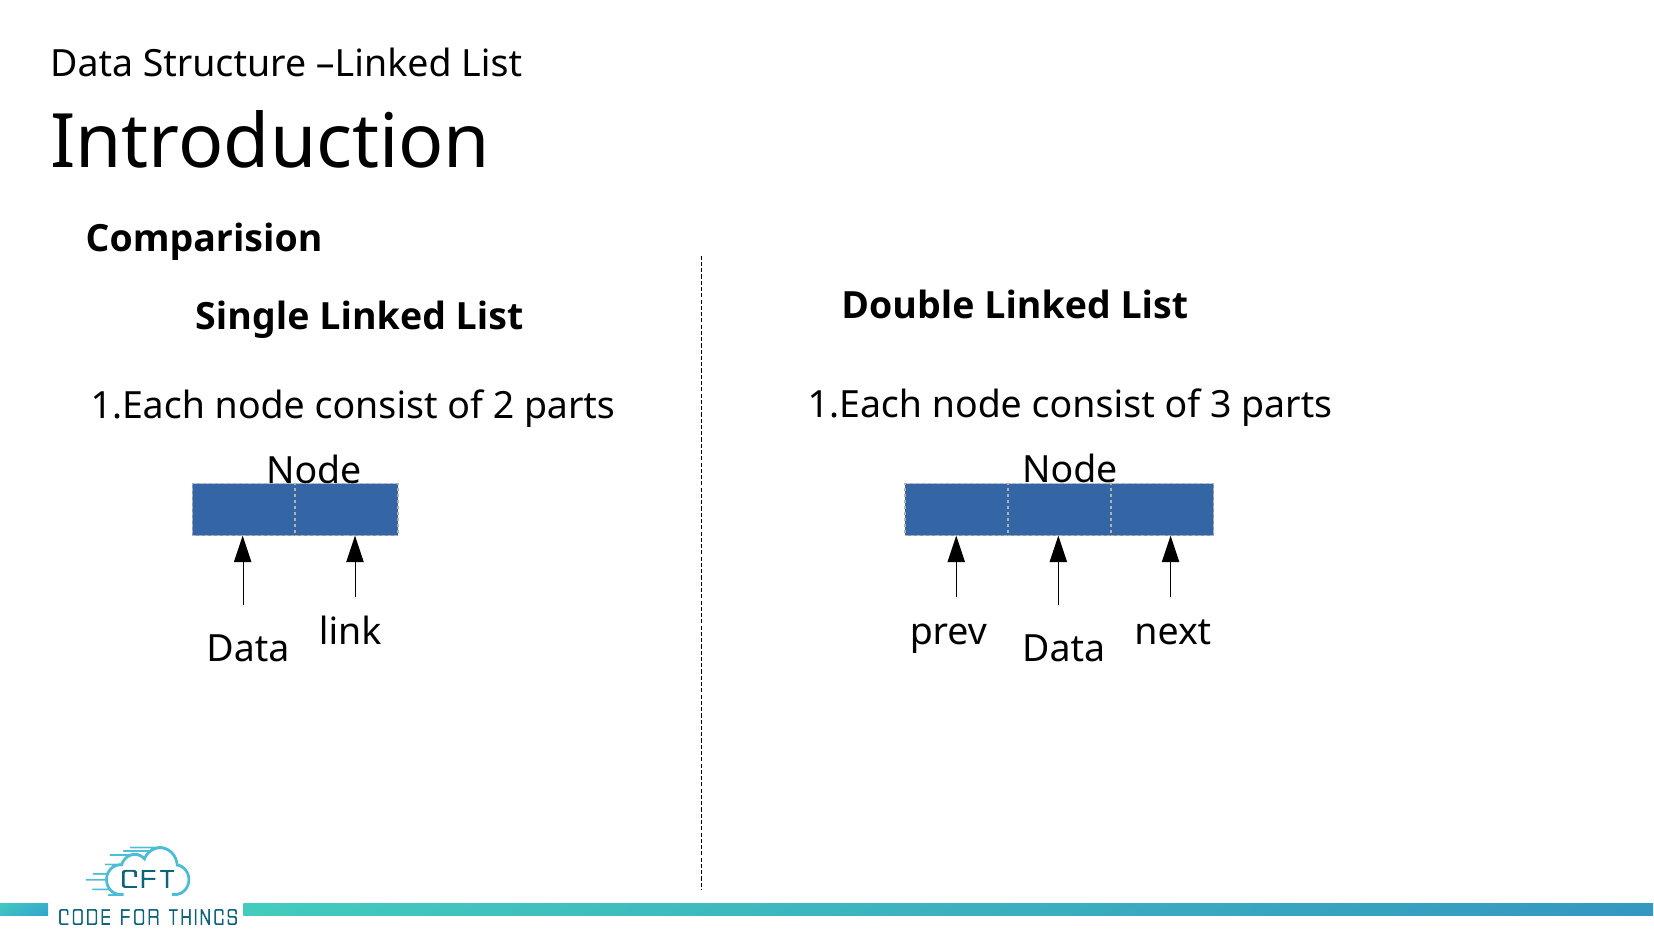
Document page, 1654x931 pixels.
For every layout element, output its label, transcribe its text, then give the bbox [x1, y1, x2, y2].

text_box Data [1028, 613, 1134, 672]
text_box prev [894, 597, 1028, 700]
text_box [192, 483, 398, 536]
text_box next [1119, 597, 1252, 656]
title Data Structure –Linked List Introduction [50, 35, 1202, 190]
text_box [905, 483, 1214, 536]
text_box Data [191, 613, 319, 672]
text_box 1.Each node consist of 3 parts [792, 369, 1441, 435]
picture [59, 846, 237, 925]
text_box Double Linked List [826, 271, 1394, 350]
text_box Node [251, 436, 385, 483]
text_box Single Linked List [180, 281, 603, 343]
text_box link [303, 597, 407, 656]
text_box Node [1007, 434, 1151, 483]
text_box Comparision [70, 203, 391, 306]
text_box 1.Each node consist of 2 parts [66, 370, 686, 437]
